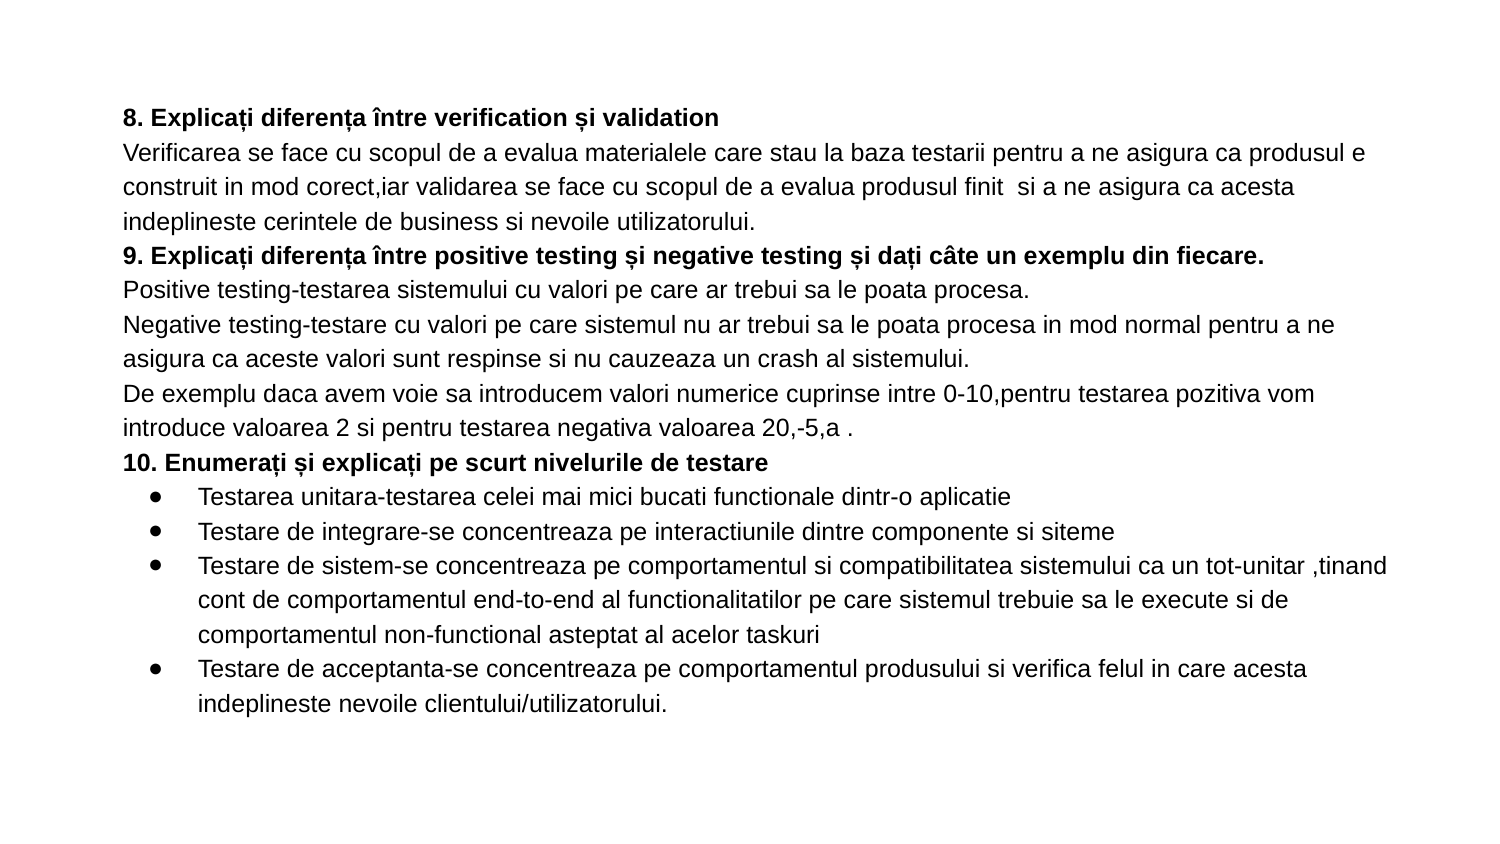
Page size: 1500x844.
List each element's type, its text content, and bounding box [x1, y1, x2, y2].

text_box 8. Explicați diferența între verification și validation Verificarea se face cu scopul de a evalua materialele care stau la baza testarii pentru a ne asigura ca produsul e construit in mod corect,iar validarea se face cu scopul de a evalua produsul finit si a ne asigura ca acesta indeplineste cerintele de business si nevoile utilizatorului. 9. Explicați diferența între positive testing și negative testing și dați câte un exemplu din fiecare. Positive testing-testarea sistemului cu valori pe care ar trebui sa le poata procesa. Negative testing-testare cu valori pe care sistemul nu ar trebui sa le poata procesa in mod normal pentru a ne asigura ca aceste valori sunt respinse si nu cauzeaza un crash al sistemului. De exemplu daca avem voie sa introducem valori numerice cuprinse intre 0-10,pentru testarea pozitiva vom introduce valoarea 2 si pentru testarea negativa valoarea 20,-5,a . 10. Enumerați și explicați pe scurt nivelurile de testare Testarea unitara-testarea celei mai mici bucati functionale dintr-o aplicatie Testare de integrare-se concentreaza pe interactiunile dintre componente si siteme Testare de sistem-se concentreaza pe comportamentul si compatibilitatea sistemului ca un tot-unitar ,tinand cont de comportamentul end-to-end al functionalitatilor pe care sistemul trebuie sa le execute si de comportamentul non-functional asteptat al acelor taskuri Testare de acceptanta-se concentreaza pe comportamentul produsului si verifica felul in care acesta indeplineste nevoile clientului/utilizatorului. [108, 82, 1422, 793]
